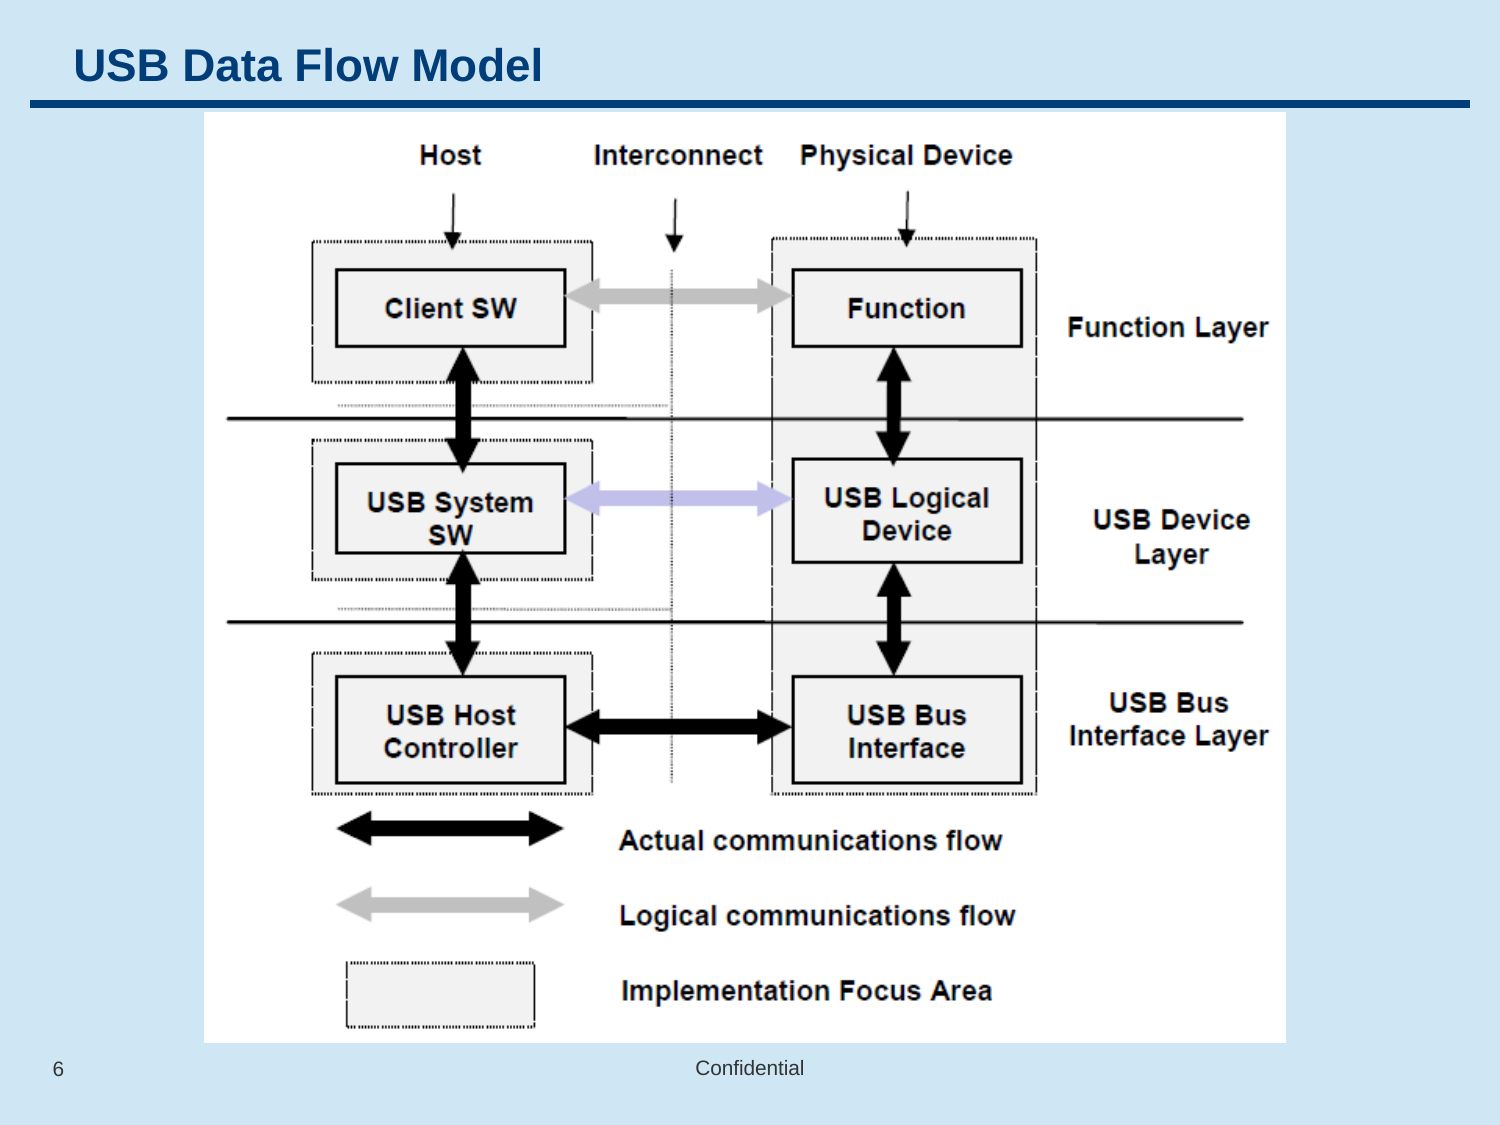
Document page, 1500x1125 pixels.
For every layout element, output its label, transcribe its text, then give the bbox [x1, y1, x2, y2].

picture [204, 112, 1286, 1043]
title USB Data Flow Model [58, 28, 1452, 83]
